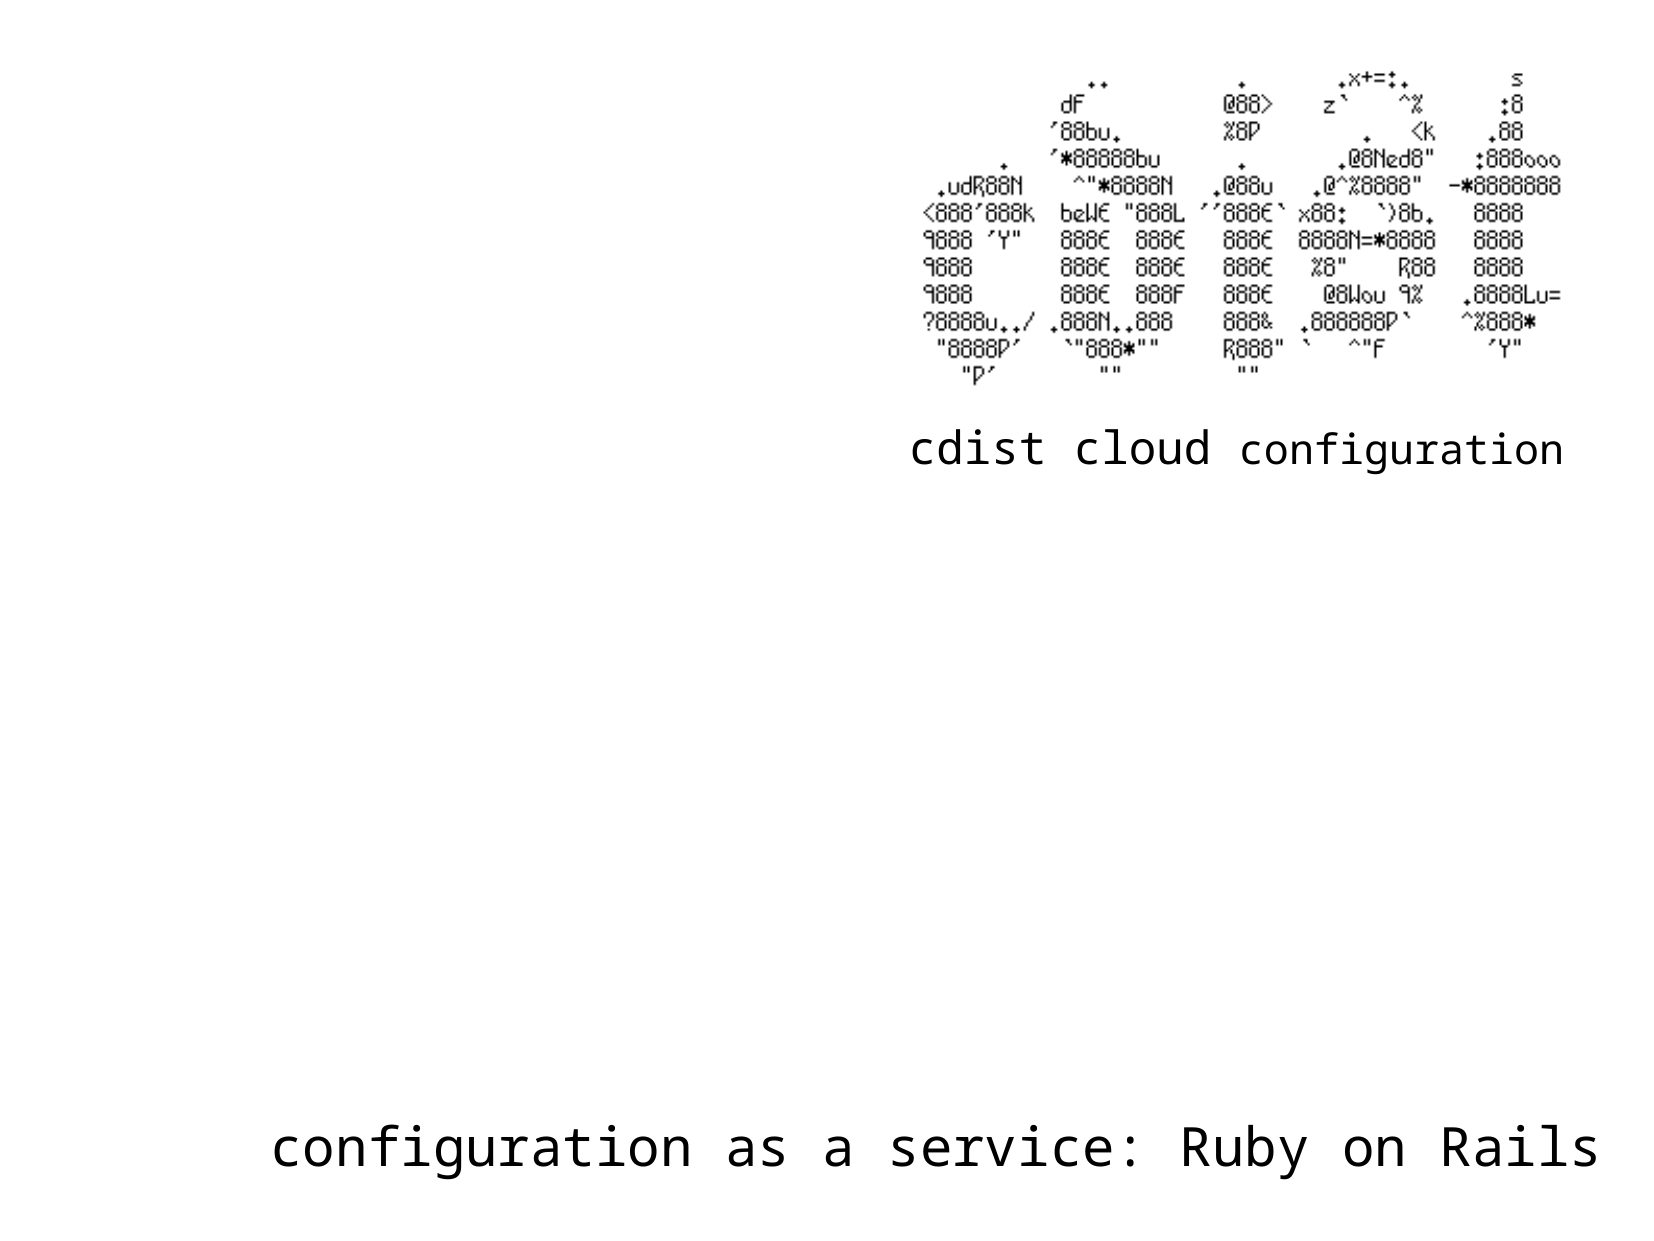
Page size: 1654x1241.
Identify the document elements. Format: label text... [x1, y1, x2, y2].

subtitle configuration as a service: Ruby on Rails [147, 1096, 1604, 1194]
text_box cdist cloud configuration [892, 378, 1564, 514]
picture [920, 49, 1571, 396]
